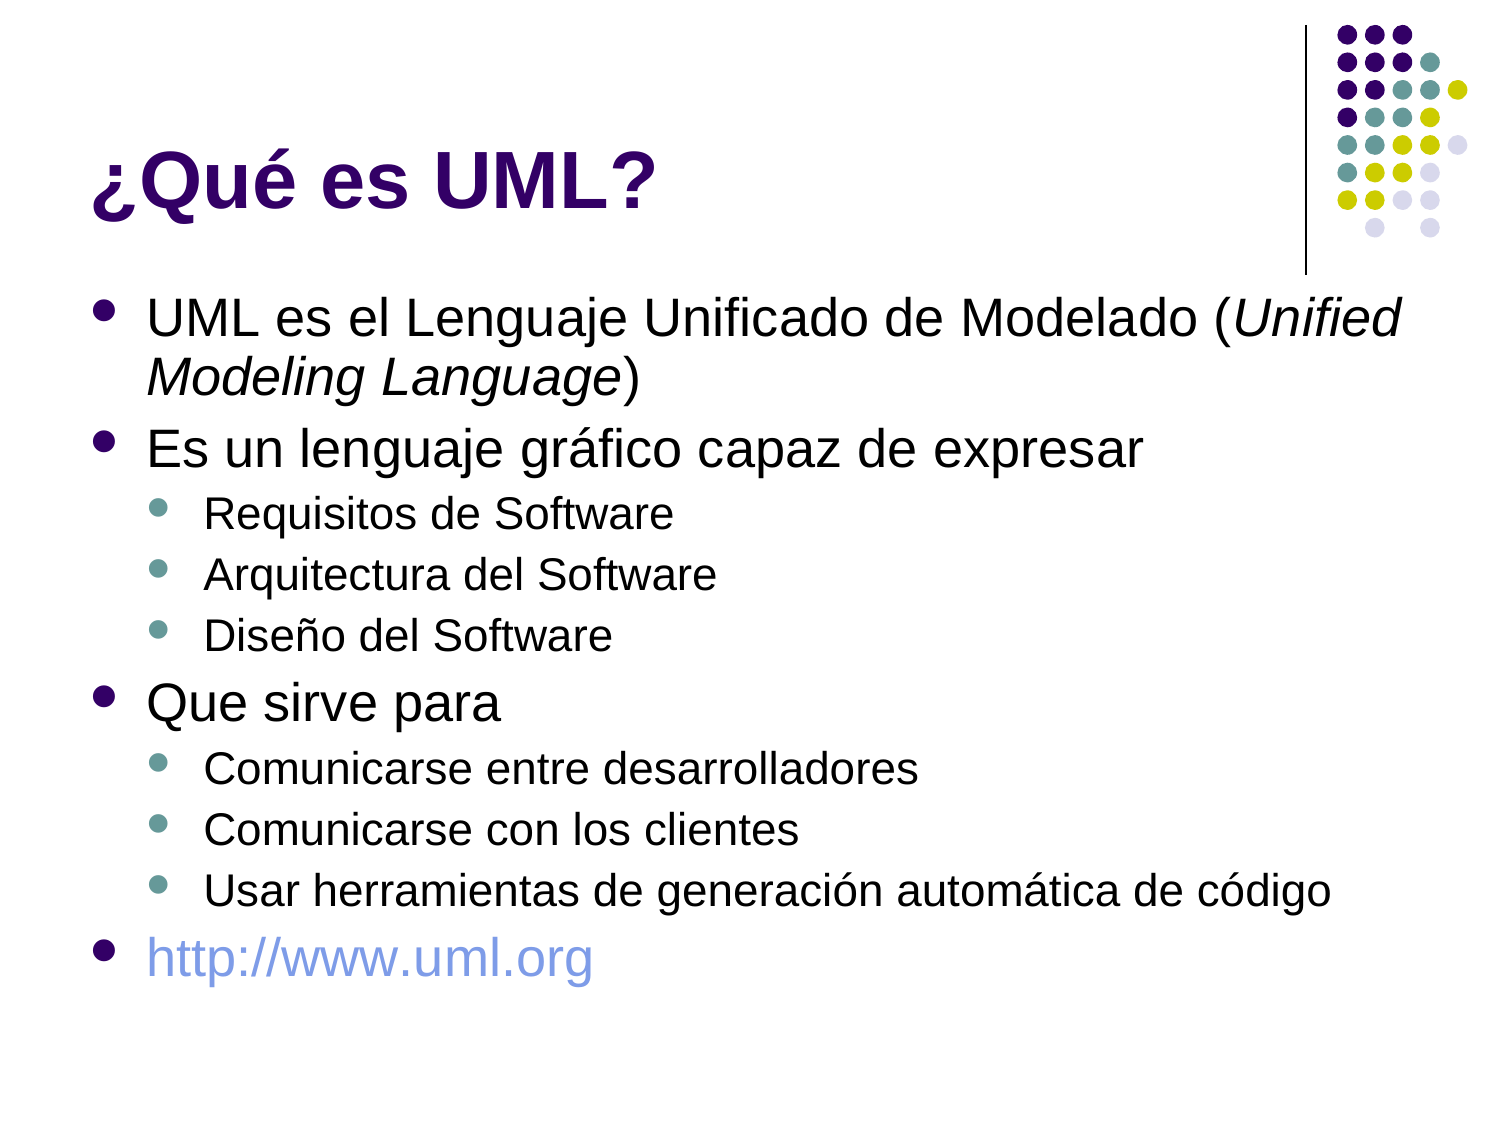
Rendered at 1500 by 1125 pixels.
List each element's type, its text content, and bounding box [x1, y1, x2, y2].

list UML es el Lenguaje Unificado de Modelado (Unified Modeling Language) Es un lenguaje gráfico capaz de expresar Requisitos de Software Arquitectura del Software Diseño del Software Que sirve para Comunicarse entre desarrolladores Comunicarse con los clientes Usar herramientas de generación automática de código http://www.uml.org [75, 282, 1426, 1006]
title ¿Qué es UML? [74, 20, 1313, 233]
